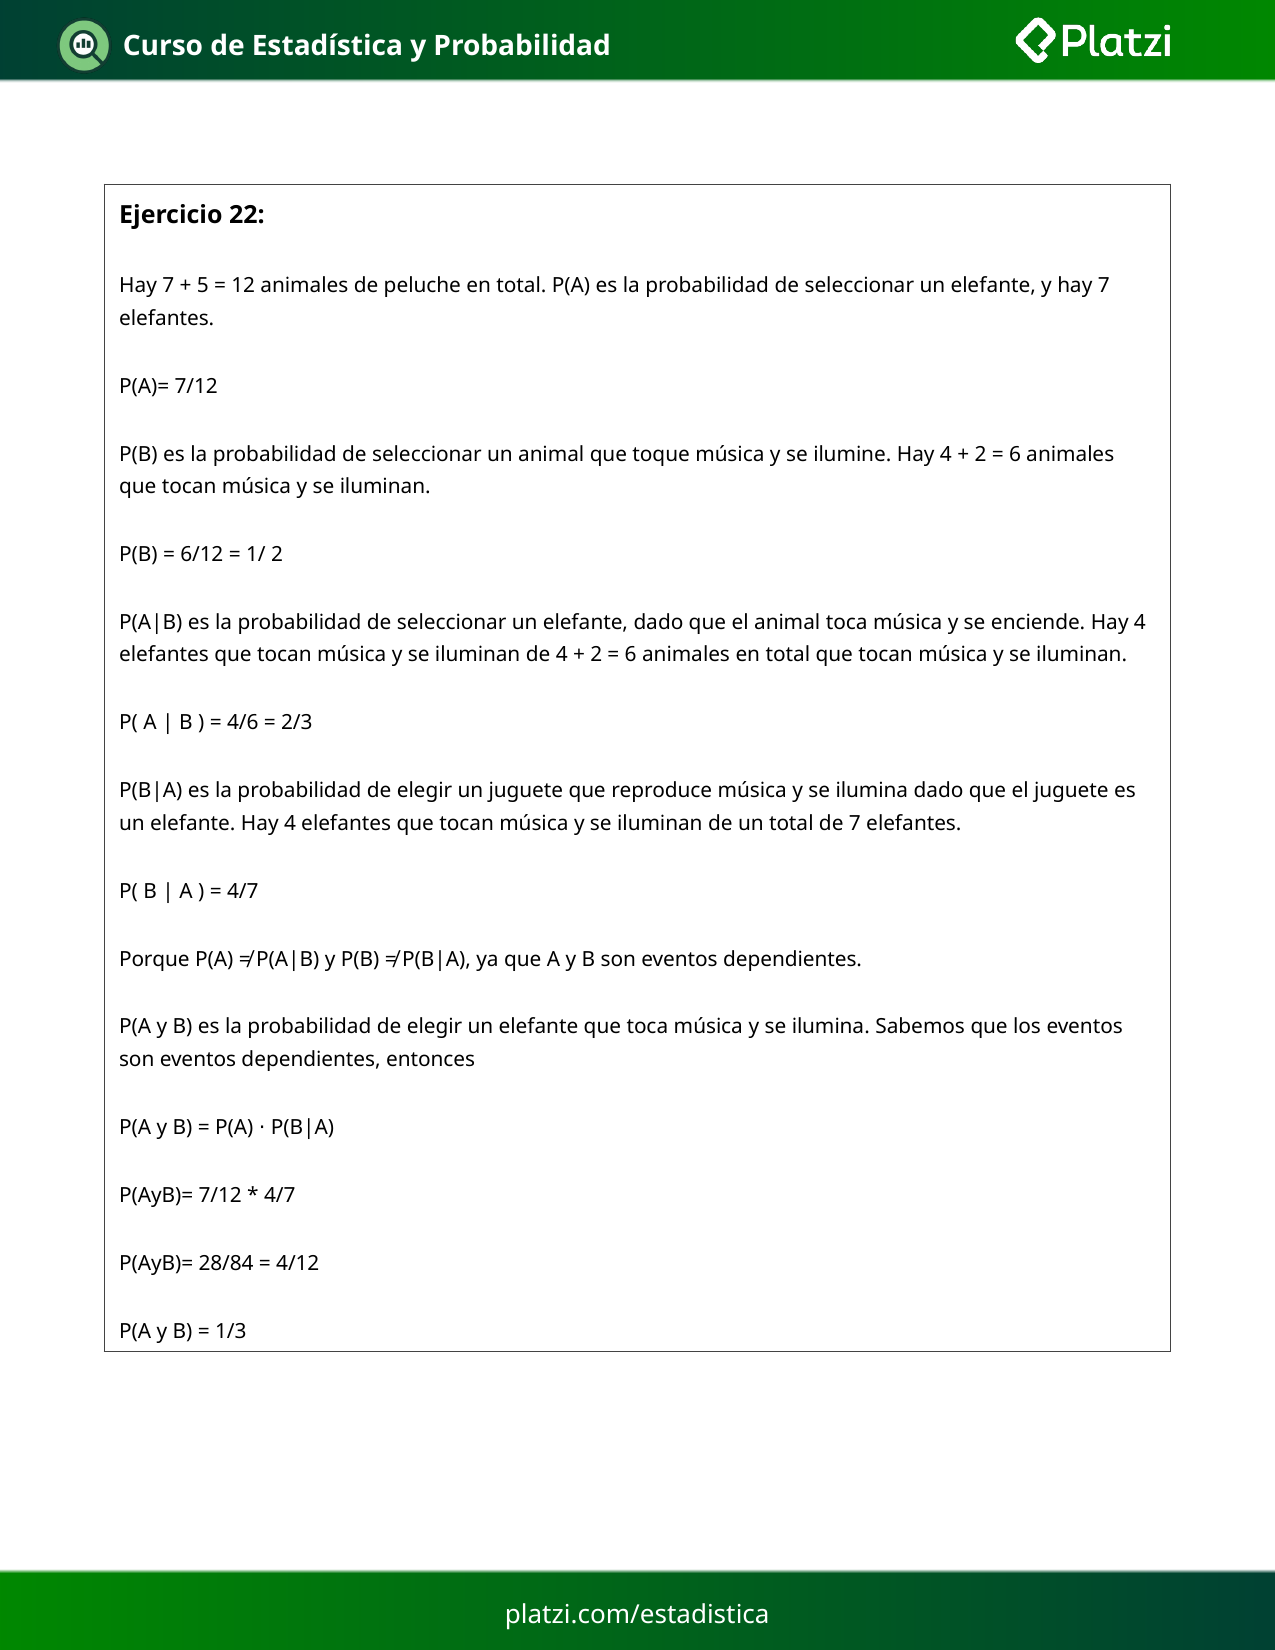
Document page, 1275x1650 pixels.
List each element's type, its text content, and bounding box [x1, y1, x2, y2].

title Curso de Estadística y Probabilidad [101, 6, 976, 86]
table_header Ejercicio 22: Hay 7 + 5 = 12 animales de peluche en total. P(A) es la probabilidad de seleccionar un elefante, y hay 7 elefantes. P(A)= 7/12 P(B) es la probabilidad de seleccionar un animal que toque música y se ilumine. Hay 4 + 2 = 6 animales que tocan música y se iluminan. P(B) = 6/12 = 1/ 2 P(A|B) es la probabilidad de seleccionar un elefante, dado que el animal toca música y se enciende. Hay 4 elefantes que tocan música y se iluminan de 4 + 2 = 6 animales en total que tocan música y se iluminan. P( A | B ) = 4/6 = 2/3 P(B|A) es la probabilidad de elegir un juguete que reproduce música y se ilumina dado que el juguete es un elefante. Hay 4 elefantes que tocan música y se iluminan de un total de 7 elefantes. P( B | A ) = 4/7 Porque P(A) ≠ P(A|B) y P(B) ≠ P(B|A), ya que A y B son eventos dependientes. P(A y B) es la probabilidad de elegir un elefante que toca música y se ilumina. Sabemos que los eventos son eventos dependientes, entonces P(A y B) = P(A) ⋅ P(B|A) P(AyB)= 7/12 * 4/7 P(AyB)= 28/84 = 4/12 P(A y B) = 1/3 [105, 185, 1170, 1351]
subtitle platzi.com/estadistica [200, 1571, 1075, 1650]
picture [0, 0, 1275, 1650]
